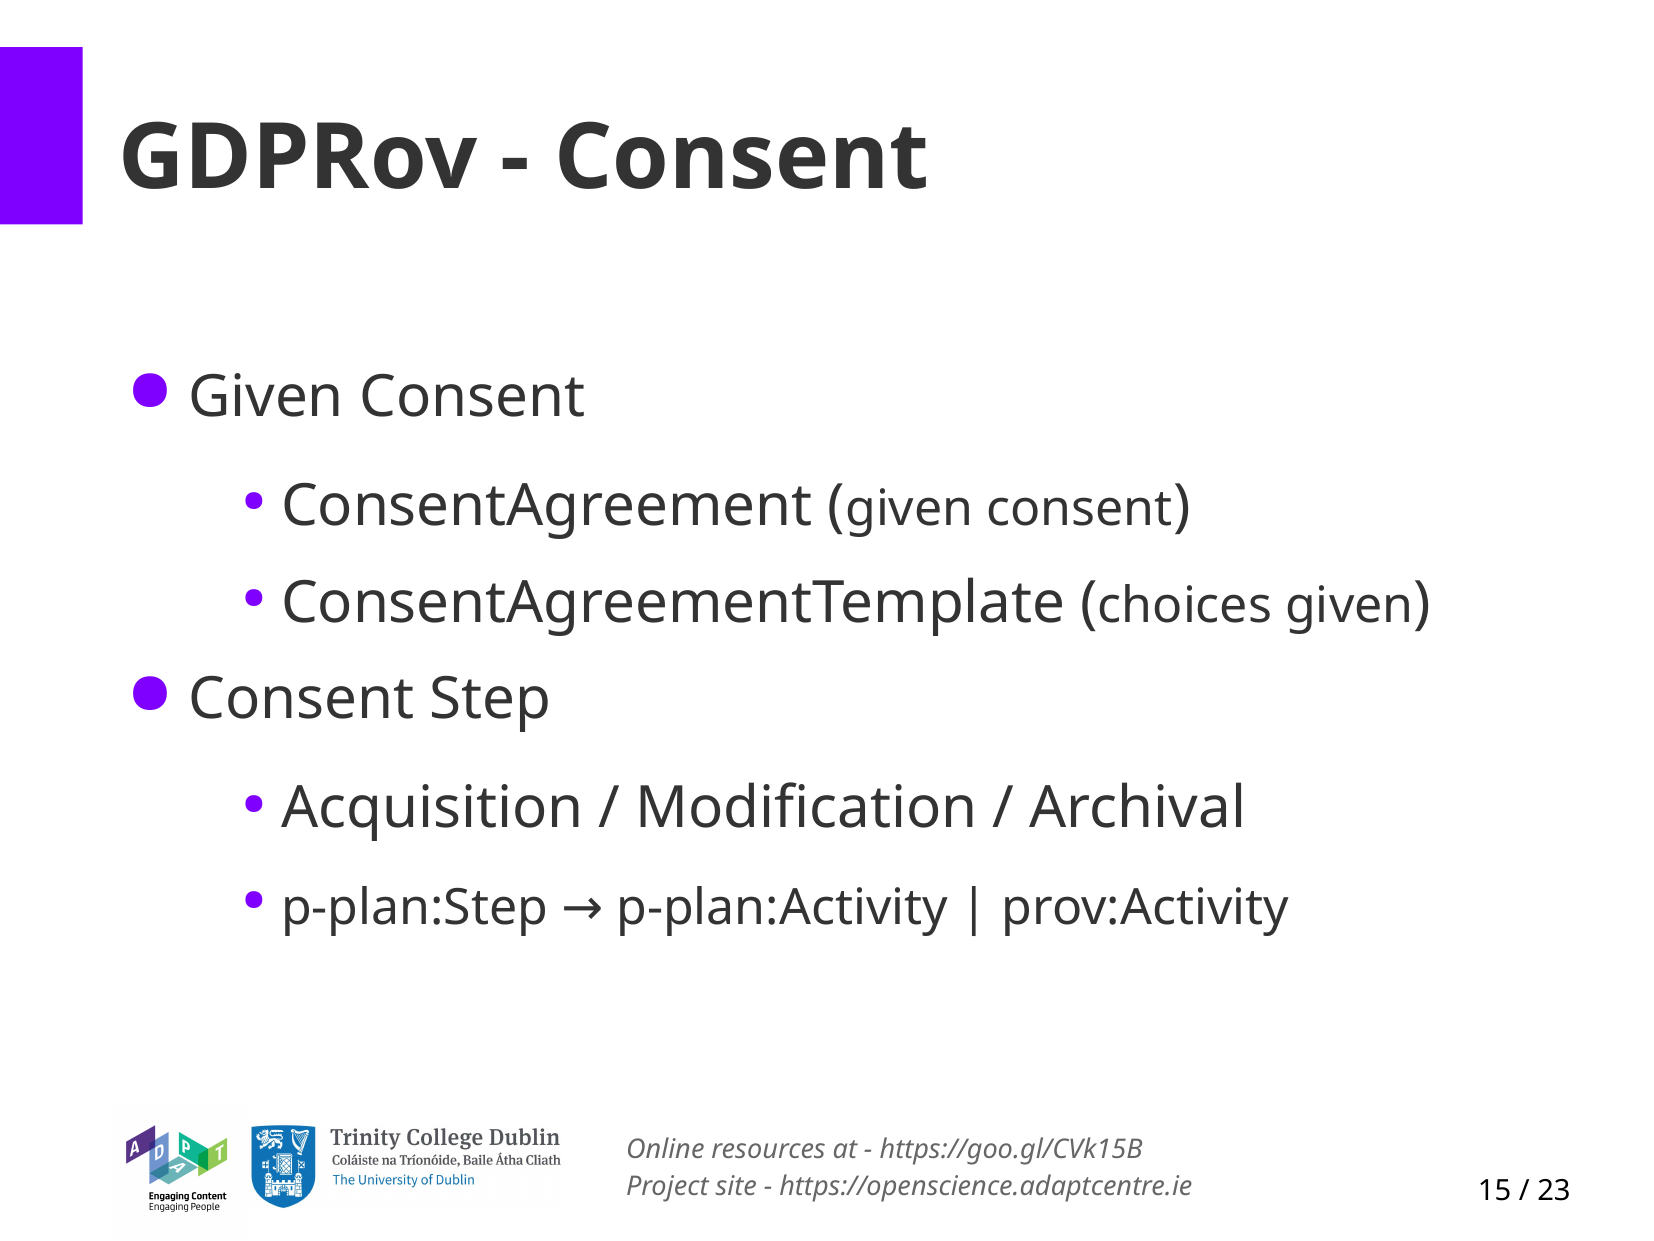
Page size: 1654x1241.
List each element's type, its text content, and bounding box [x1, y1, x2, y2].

list Given Consent ConsentAgreement (given consent) ConsentAgreementTemplate (choices given) Consent Step Acquisition / Modification / Archival p-plan:Step → p-plan:Activity | prov:Activity [118, 354, 1536, 1074]
picture [106, 1098, 247, 1239]
title GDPRov - Consent [118, 49, 1571, 257]
picture [248, 1122, 564, 1211]
